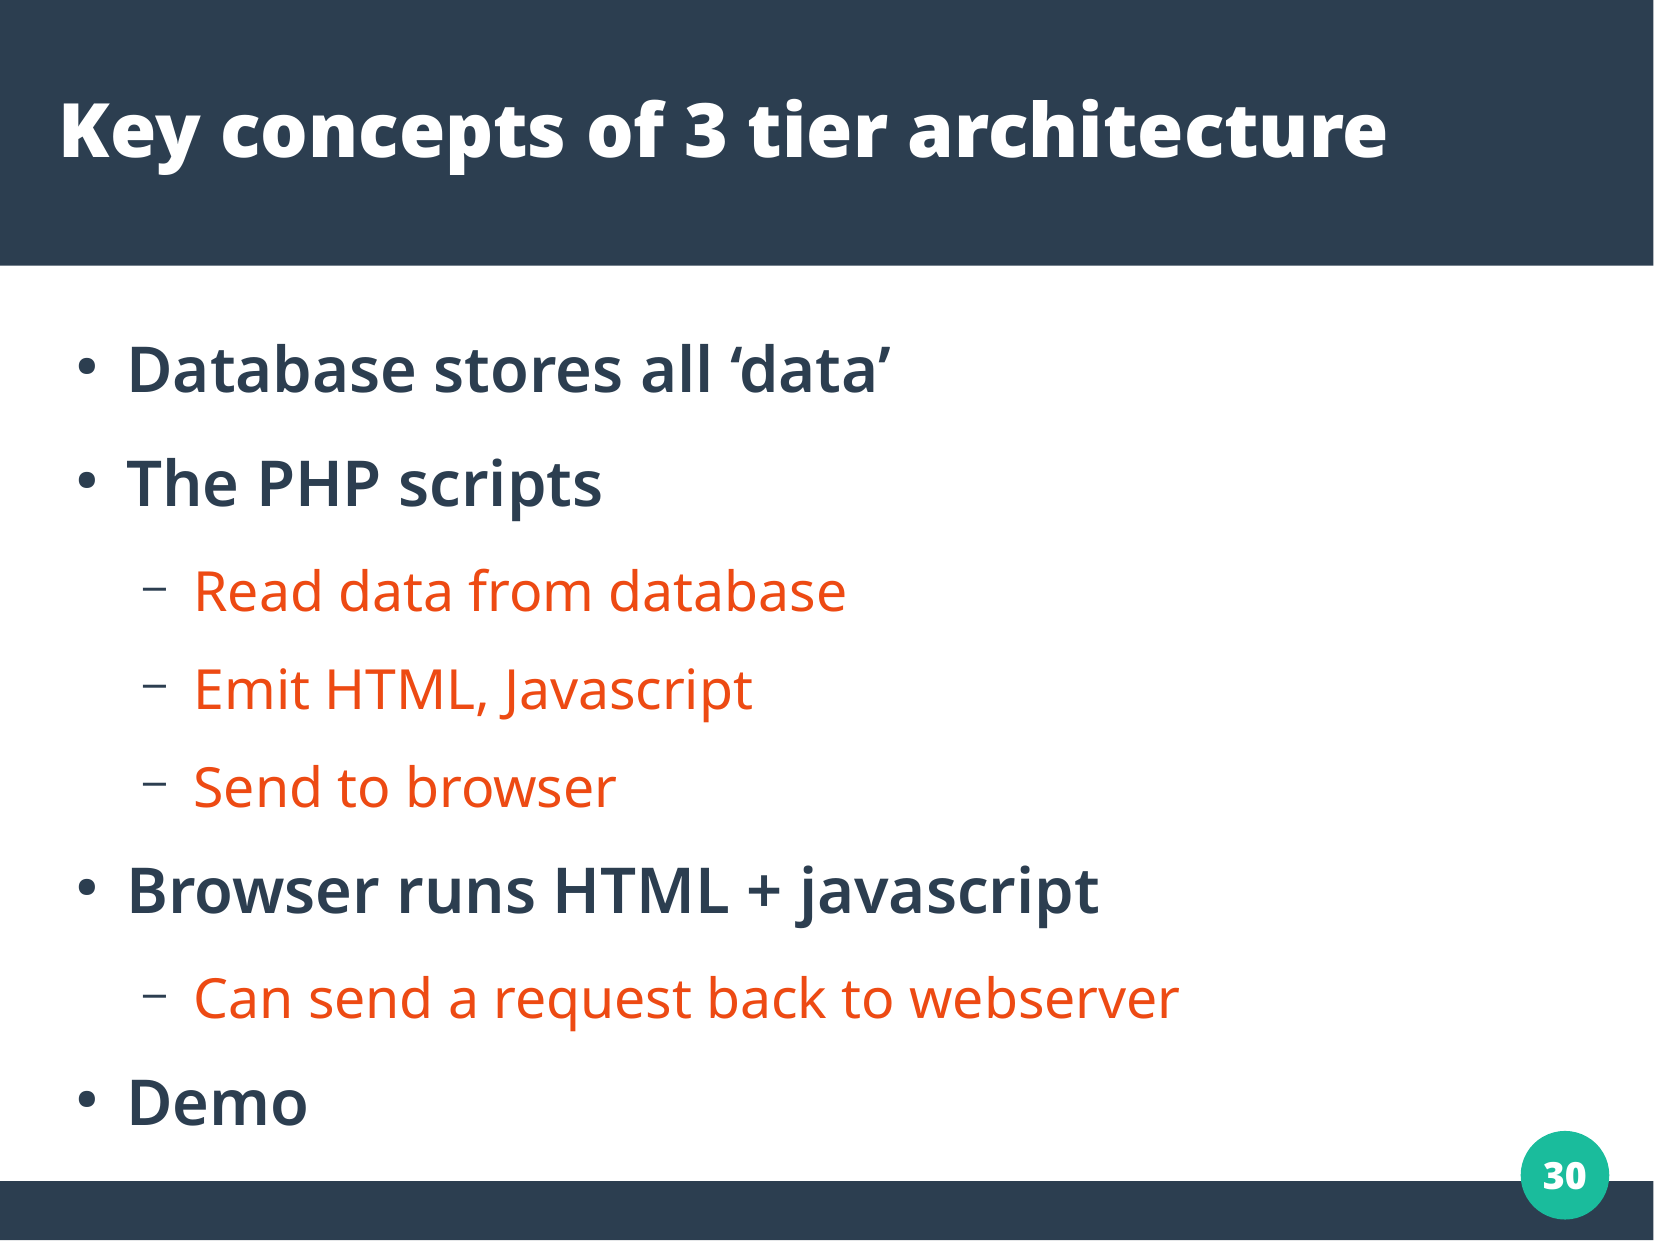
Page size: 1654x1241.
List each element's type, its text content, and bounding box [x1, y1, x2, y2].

list Database stores all ‘data’ The PHP scripts Read data from database Emit HTML, Javascript Send to browser Browser runs HTML + javascript Can send a request back to webserver Demo [59, 324, 1595, 1152]
title Key concepts of 3 tier architecture [59, 49, 1595, 207]
